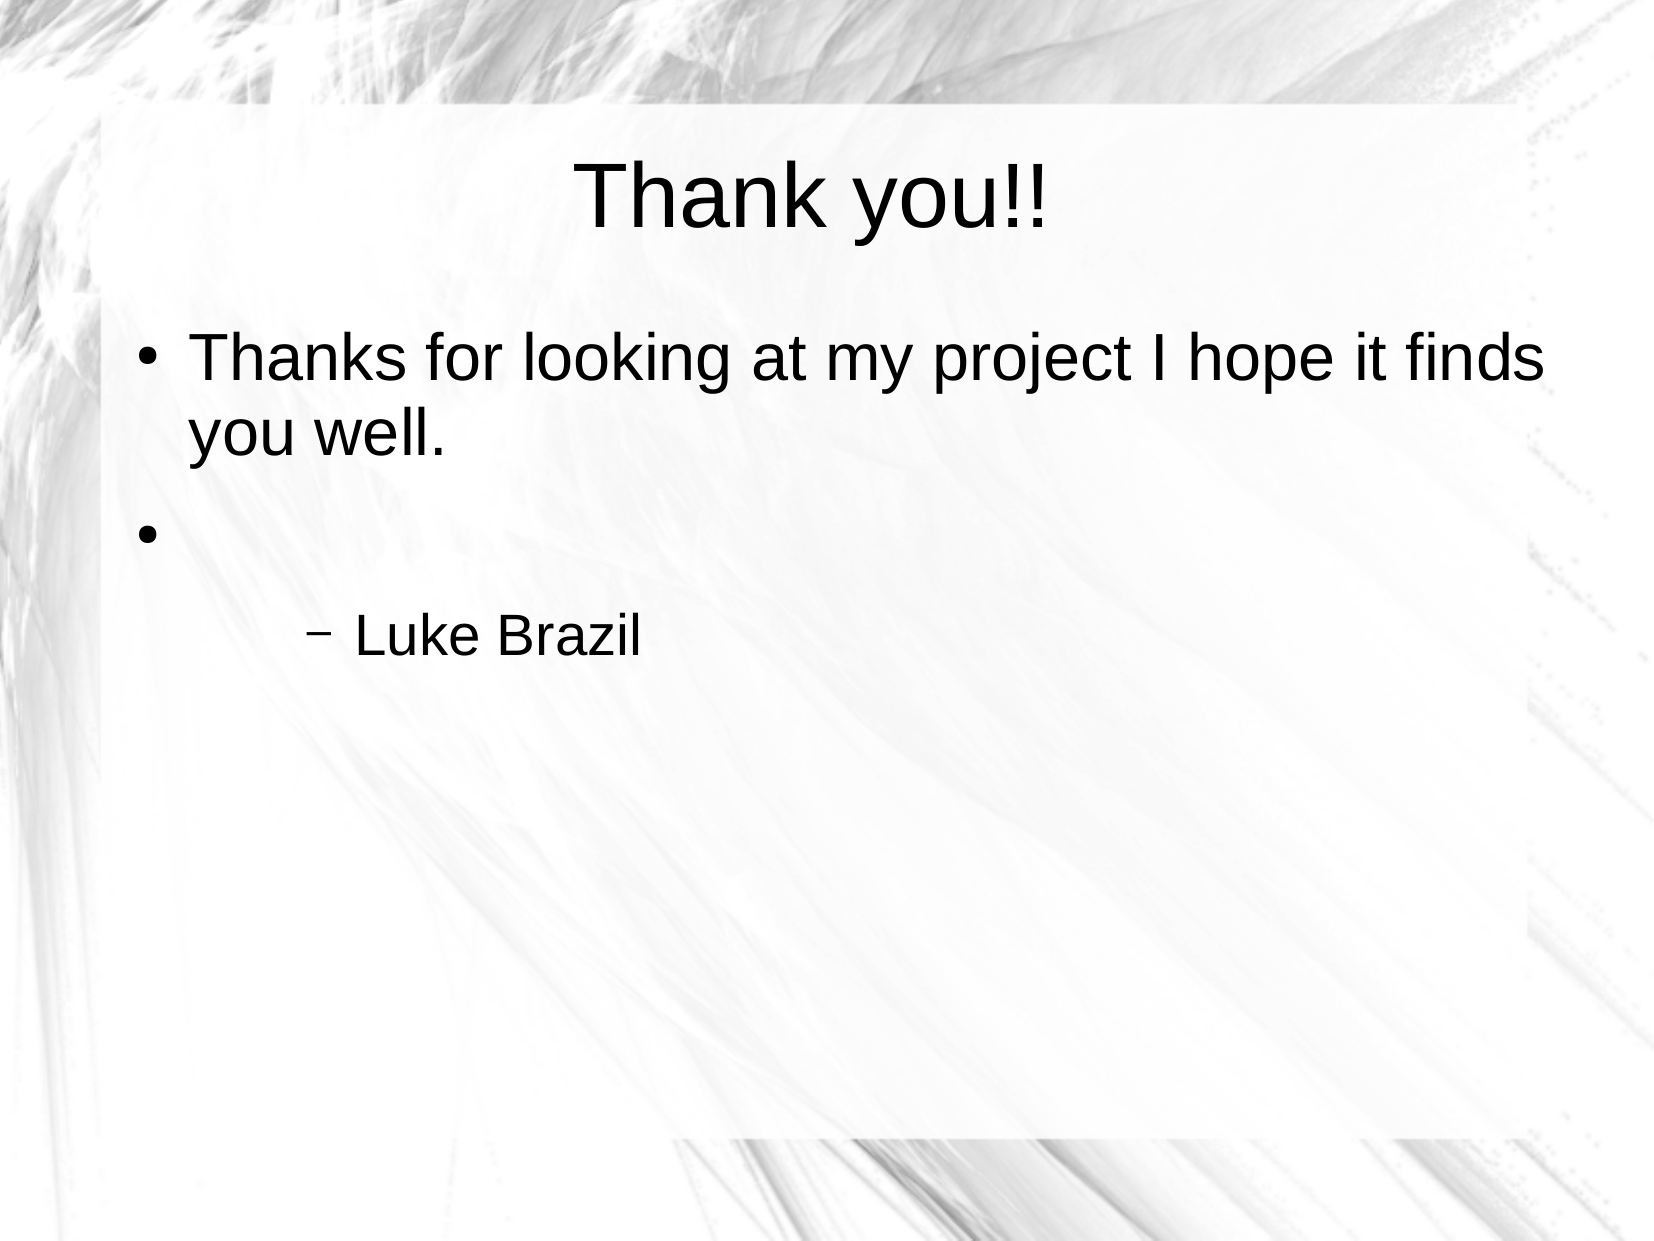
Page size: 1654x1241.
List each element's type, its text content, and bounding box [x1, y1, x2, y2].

list Thanks for looking at my project I hope it finds you well. Luke Brazil [118, 319, 1571, 1024]
picture [0, 0, 1654, 1241]
title Thank you!! [118, 112, 1506, 281]
